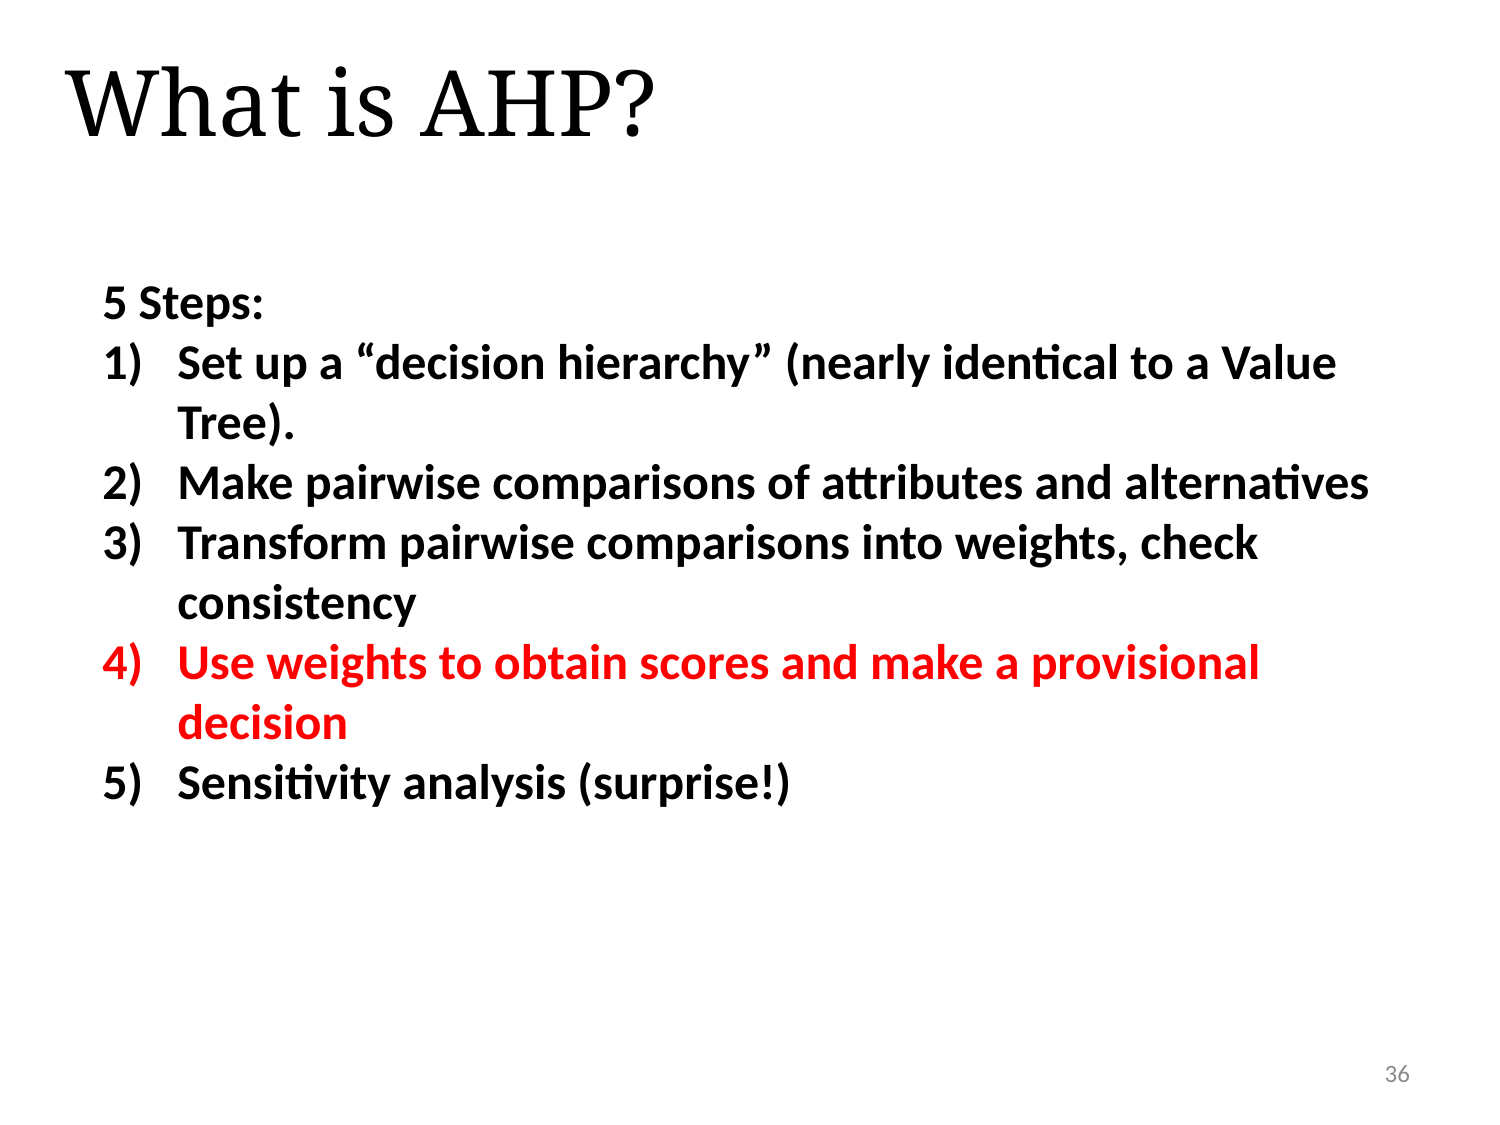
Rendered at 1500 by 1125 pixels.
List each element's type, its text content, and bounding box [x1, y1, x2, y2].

slide_number <number> [1074, 1042, 1425, 1103]
text_box 5 Steps: Set up a “decision hierarchy” (nearly identical to a Value Tree). Make pairwise comparisons of attributes and alternatives Transform pairwise comparisons into weights, check consistency Use weights to obtain scores and make a provisional decision Sensitivity analysis (surprise!) [87, 262, 1413, 818]
text_box What is AHP? [50, 37, 825, 163]
